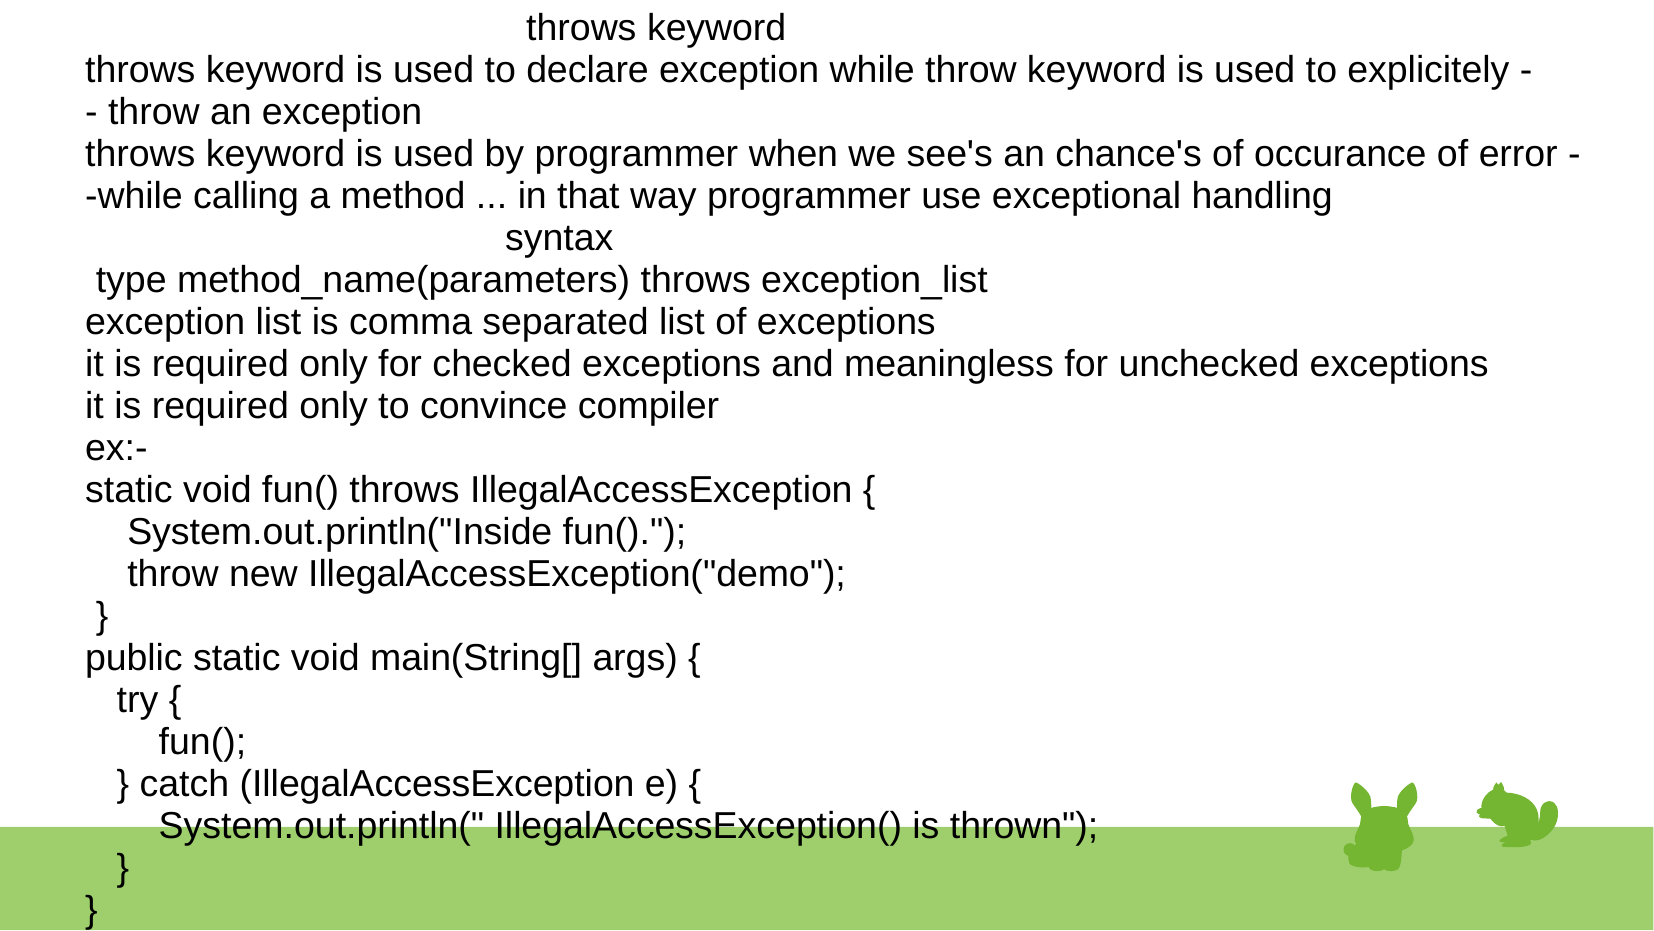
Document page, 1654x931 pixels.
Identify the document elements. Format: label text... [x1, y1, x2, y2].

text_box throws keyword throws keyword is used to declare exception while throw keyword is used to explicitely - - throw an exception throws keyword is used by programmer when we see's an chance's of occurance of error - -while calling a method ... in that way programmer use exceptional handling syntax type method_name(parameters) throws exception_list exception list is comma separated list of exceptions it is required only for checked exceptions and meaningless for unchecked exceptions it is required only to convince compiler ex:- static void fun() throws IllegalAccessException { System.out.println("Inside fun()."); throw new IllegalAccessException("demo"); } public static void main(String[] args) { try { fun(); } catch (IllegalAccessException e) { System.out.println(" IllegalAccessException() is thrown"); } } [70, 0, 1597, 886]
